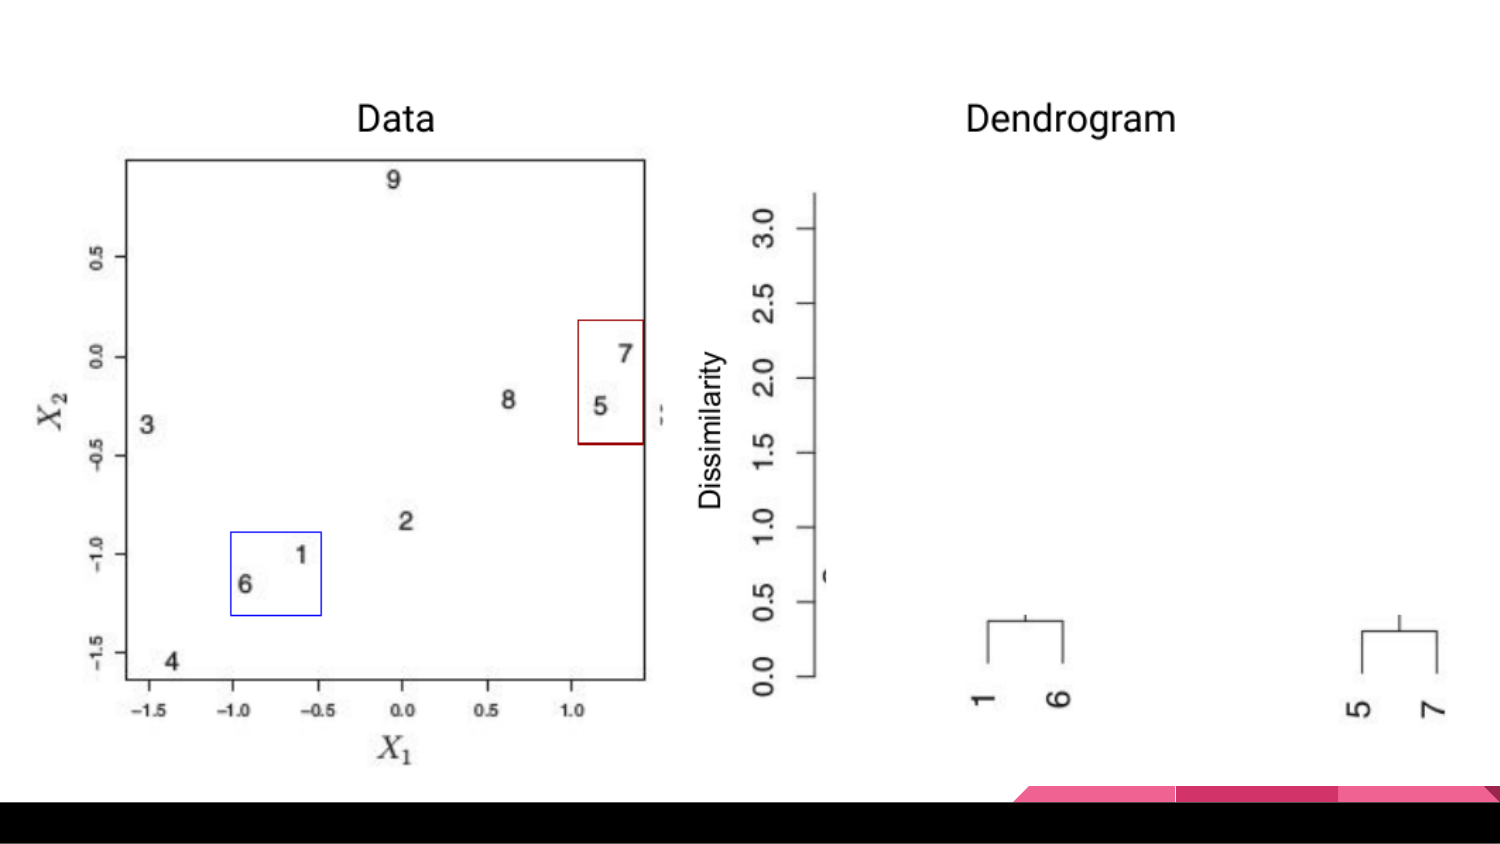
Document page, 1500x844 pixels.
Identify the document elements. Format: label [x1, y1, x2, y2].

picture [3, 64, 1500, 786]
